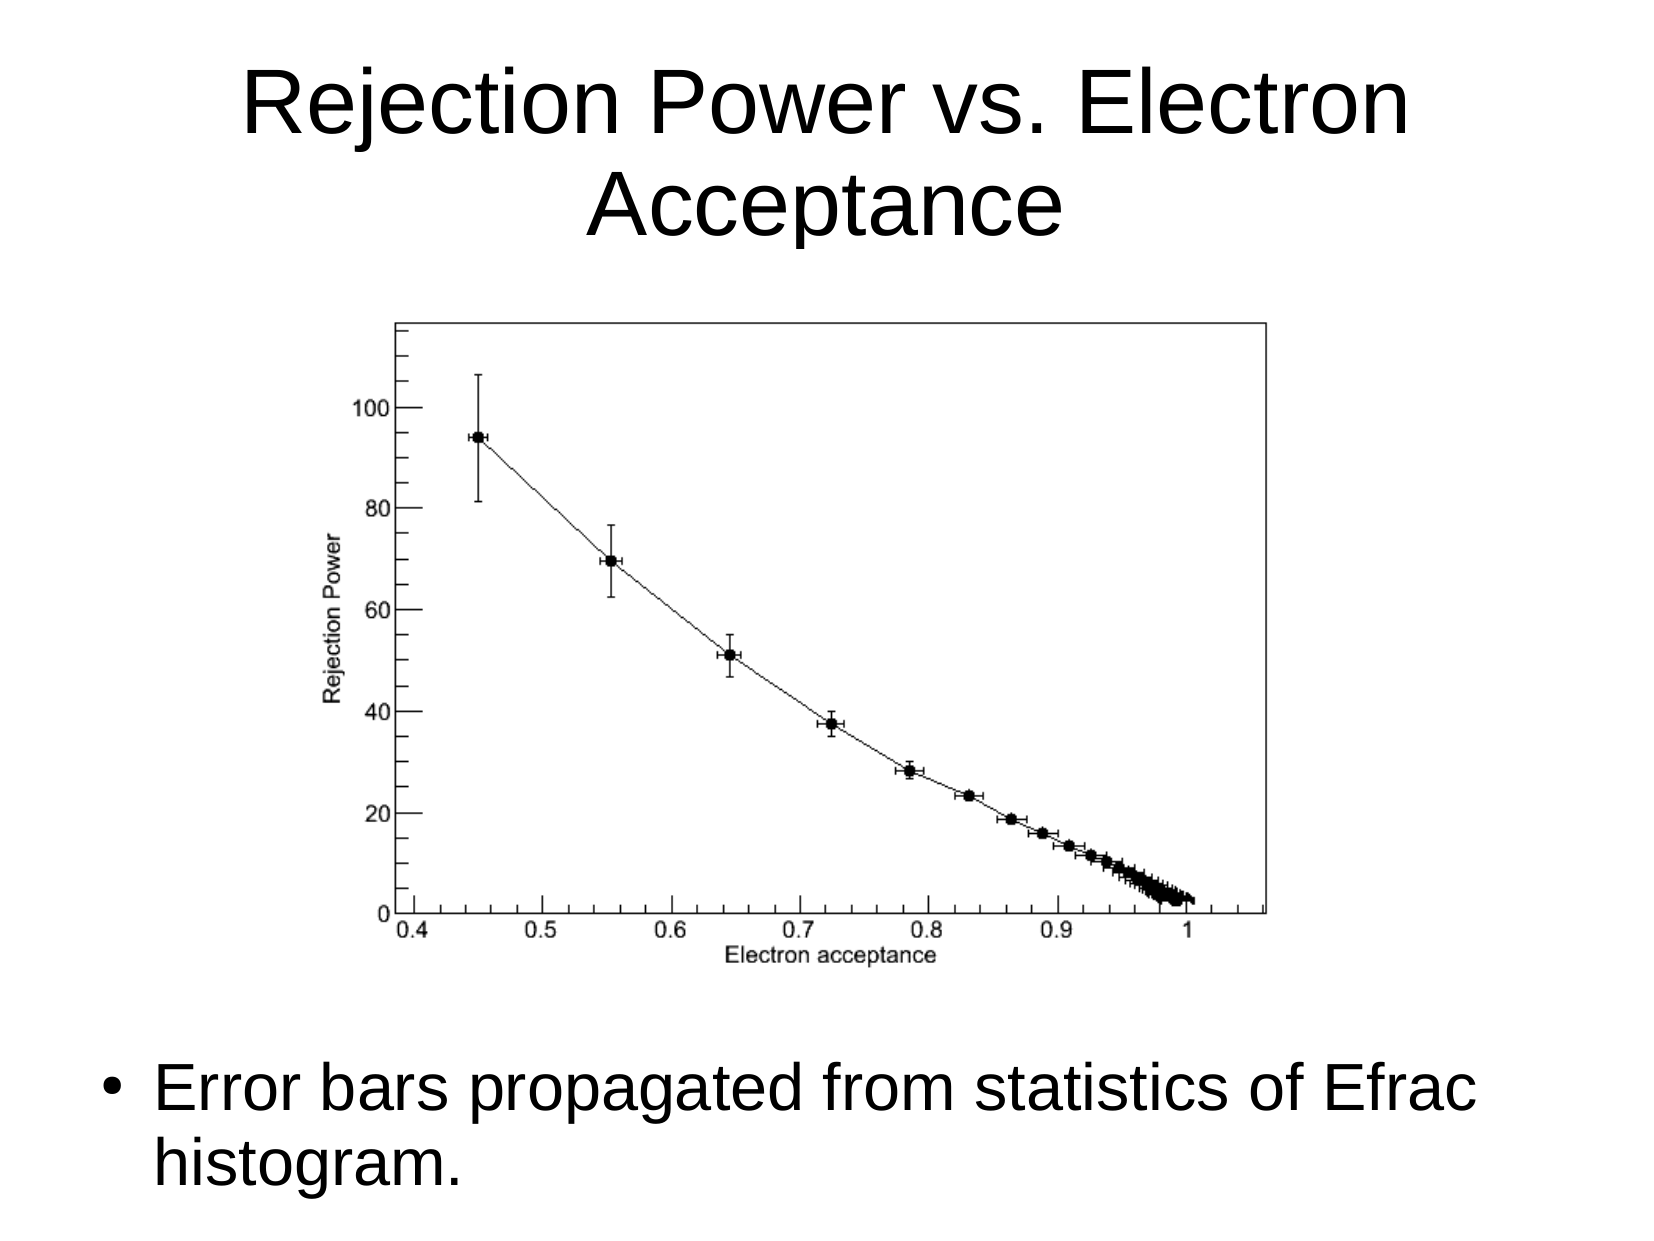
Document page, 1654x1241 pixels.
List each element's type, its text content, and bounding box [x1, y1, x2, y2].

list Error bars propagated from statistics of Efrac histogram. [82, 1050, 1538, 1215]
title Rejection Power vs. Electron Acceptance [82, 49, 1571, 257]
picture [287, 249, 1375, 988]
